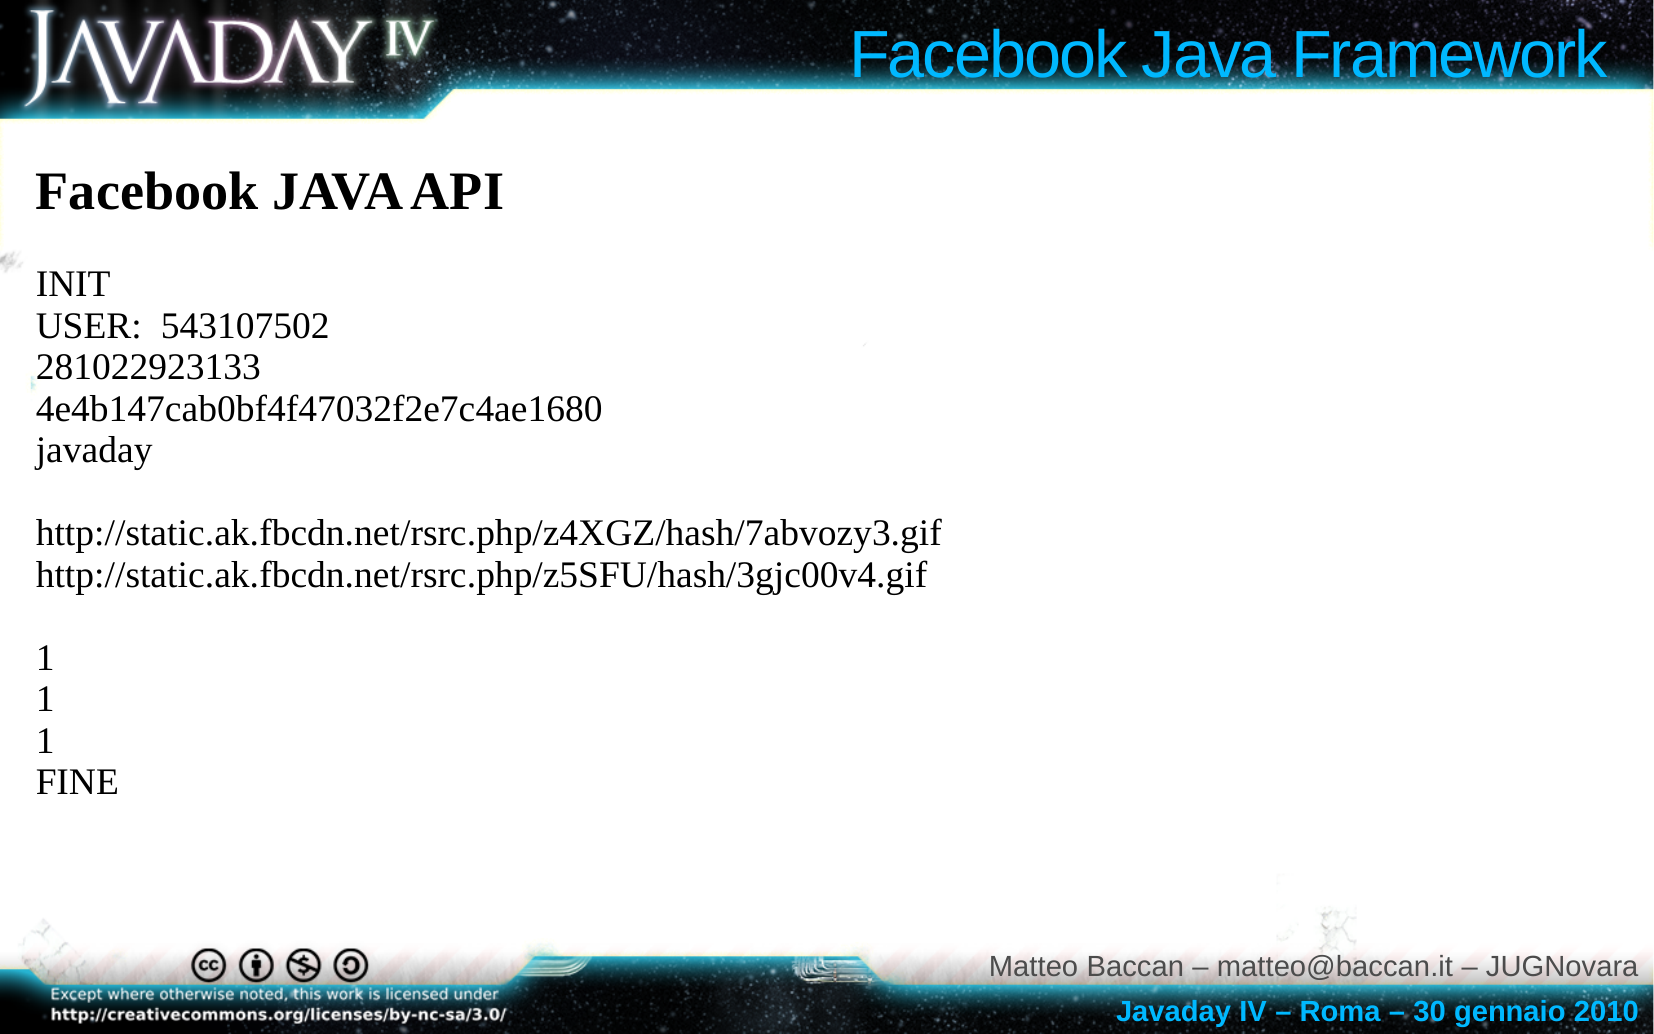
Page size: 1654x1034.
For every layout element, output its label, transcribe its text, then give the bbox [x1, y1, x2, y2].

picture [0, 0, 1654, 1034]
text_box Facebook JAVA API INIT USER: 543107502 281022923133 4e4b147cab0bf4f47032f2e7c4ae1680 javaday http://static.ak.fbcdn.net/rsrc.php/z4XGZ/hash/7abvozy3.gif http://static.ak.fbcdn.net/rsrc.php/z5SFU/hash/3gjc00v4.gif 1 1 1 FINE [21, 154, 1654, 864]
title Facebook Java Framework [132, 5, 1609, 103]
